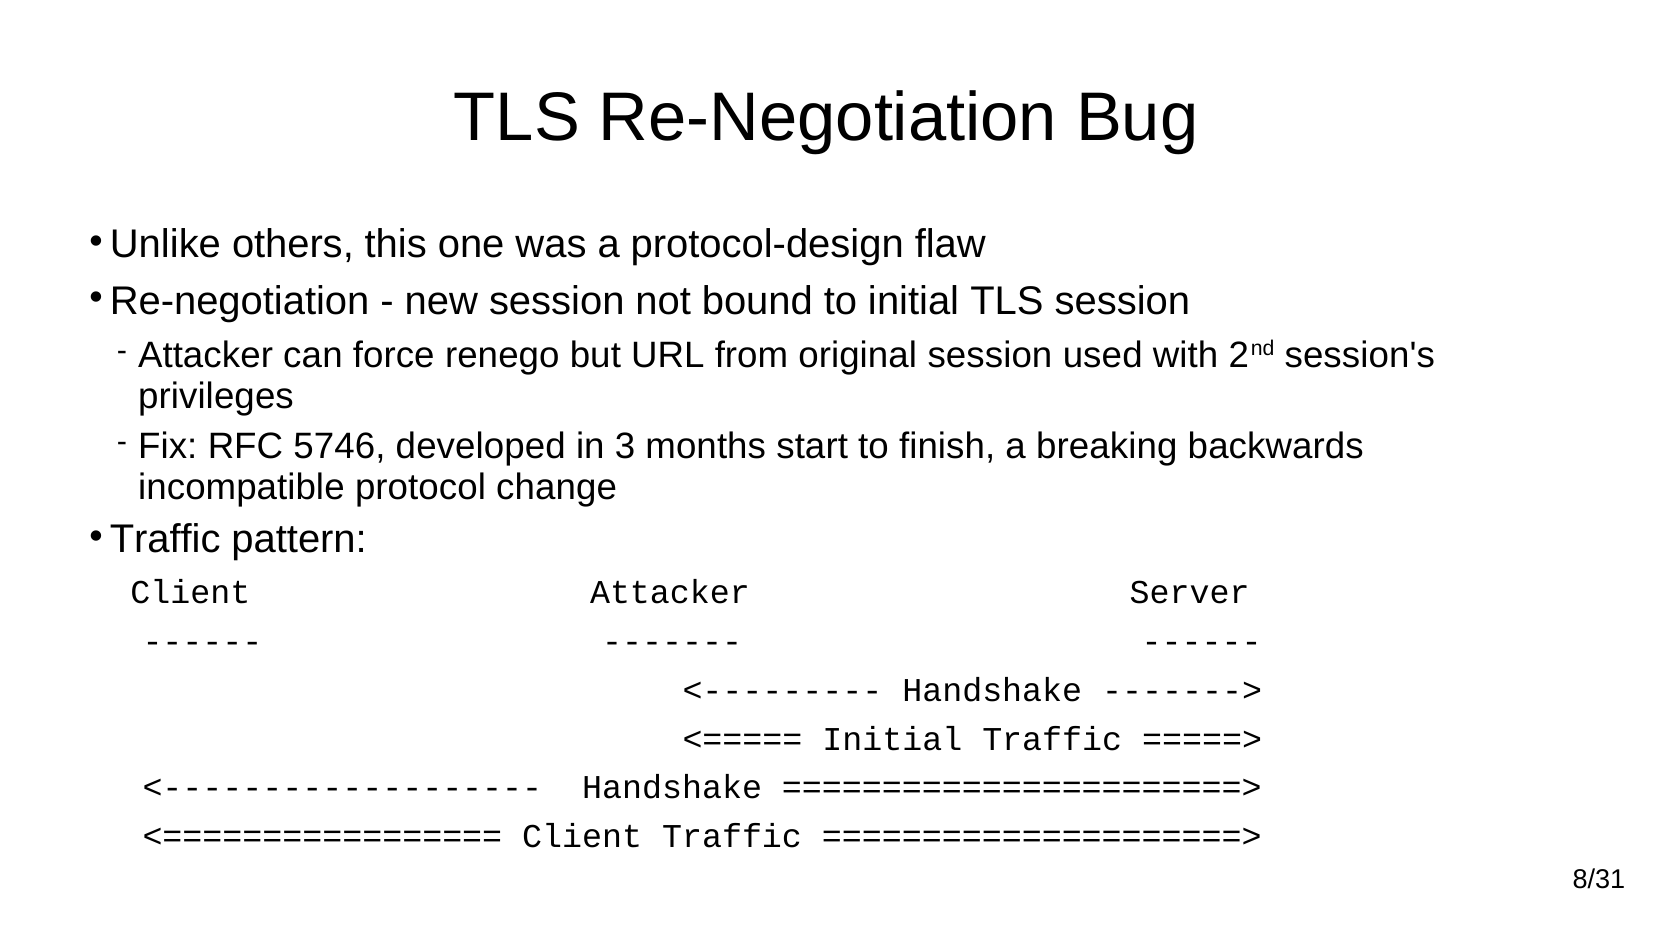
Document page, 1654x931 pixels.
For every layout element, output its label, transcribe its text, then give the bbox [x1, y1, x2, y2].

title TLS Re-Negotiation Bug [82, 37, 1571, 193]
list Unlike others, this one was a protocol-design flaw Re-negotiation - new session not bound to initial TLS session Attacker can force renego but URL from original session used with 2nd session's privileges Fix: RFC 5746, developed in 3 months start to finish, a breaking backwards incompatible protocol change Traffic pattern: Client Attacker Server ------ ------- ------ <--------- Handshake -------> <===== Initial Traffic =====> <------------------- Handshake =======================> <================= Client Traffic =====================> [82, 217, 1538, 864]
